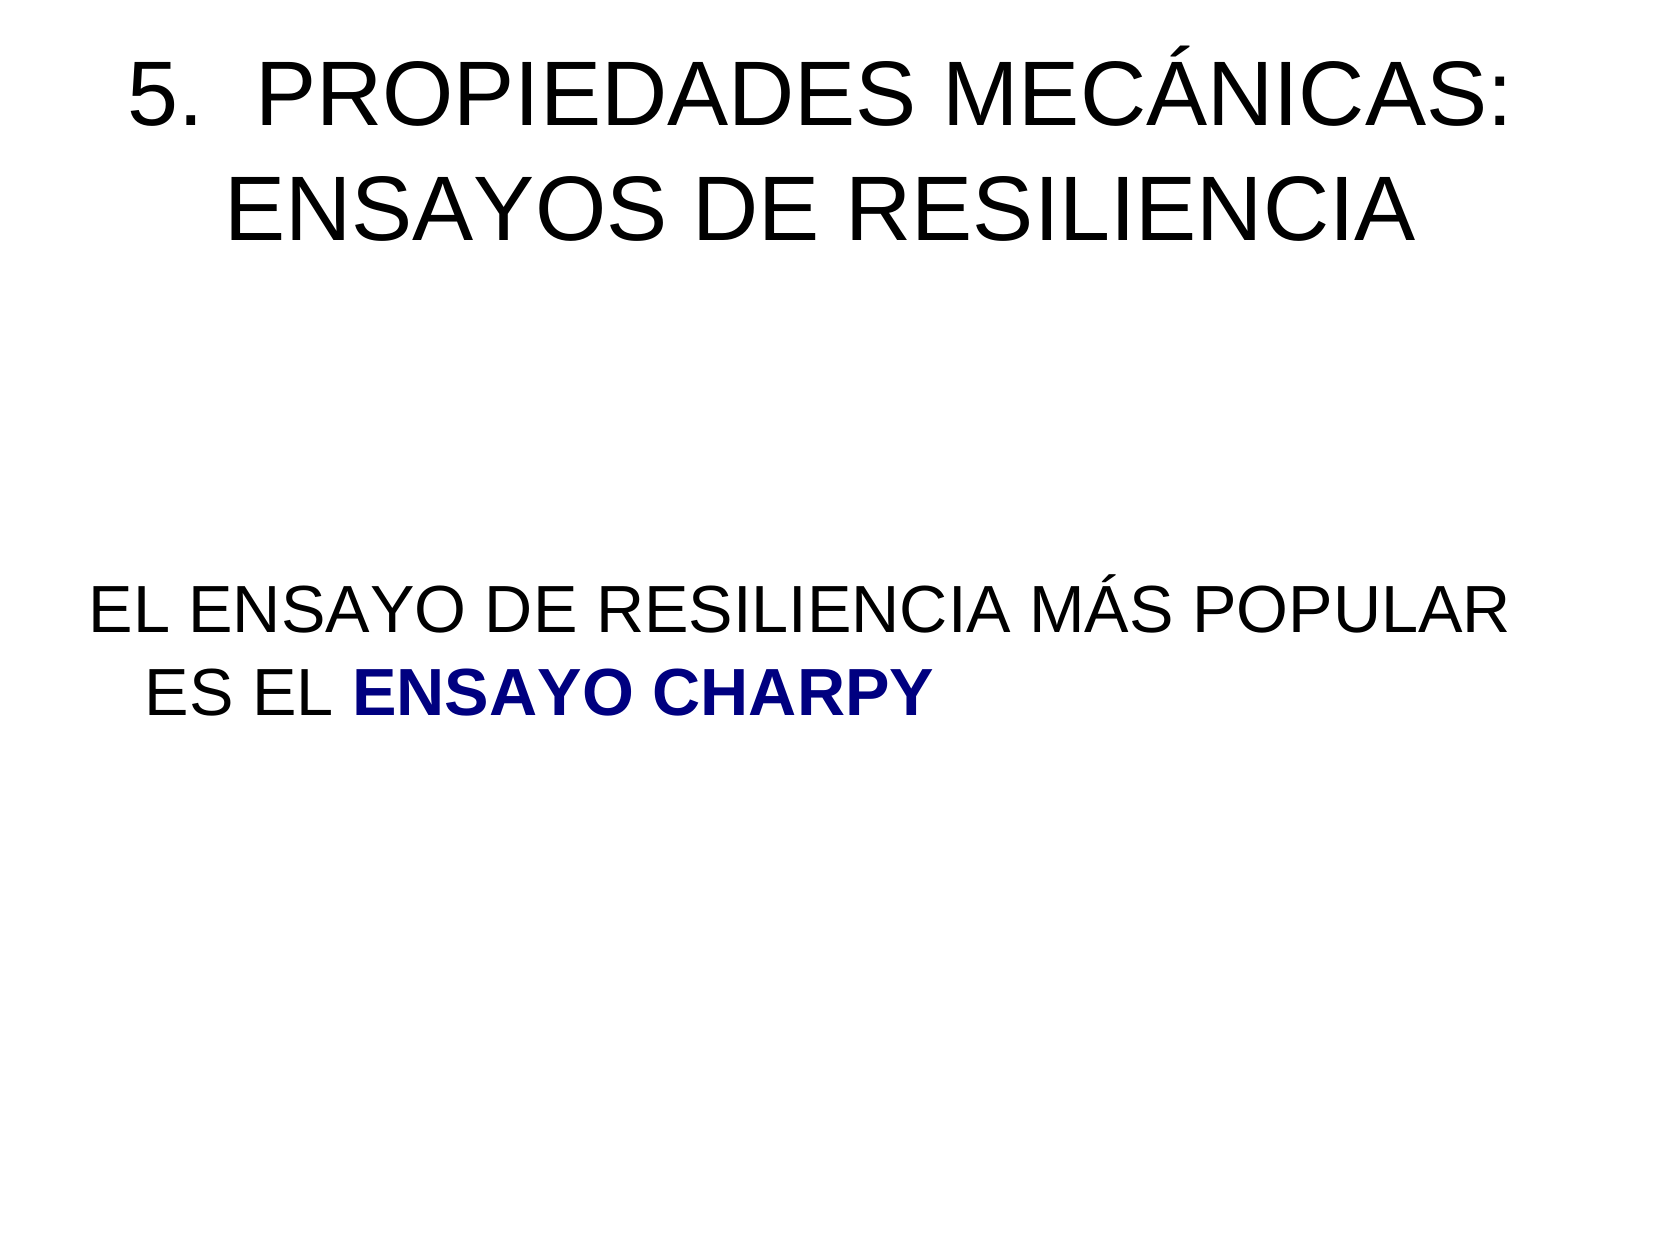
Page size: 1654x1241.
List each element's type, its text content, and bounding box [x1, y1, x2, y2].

subtitle EL ENSAYO DE RESILIENCIA MÁS POPULAR ES EL ENSAYO CHARPY [88, 361, 1577, 1180]
title 5. PROPIEDADES MECÁNICAS: ENSAYOS DE RESILIENCIA [77, 29, 1565, 259]
